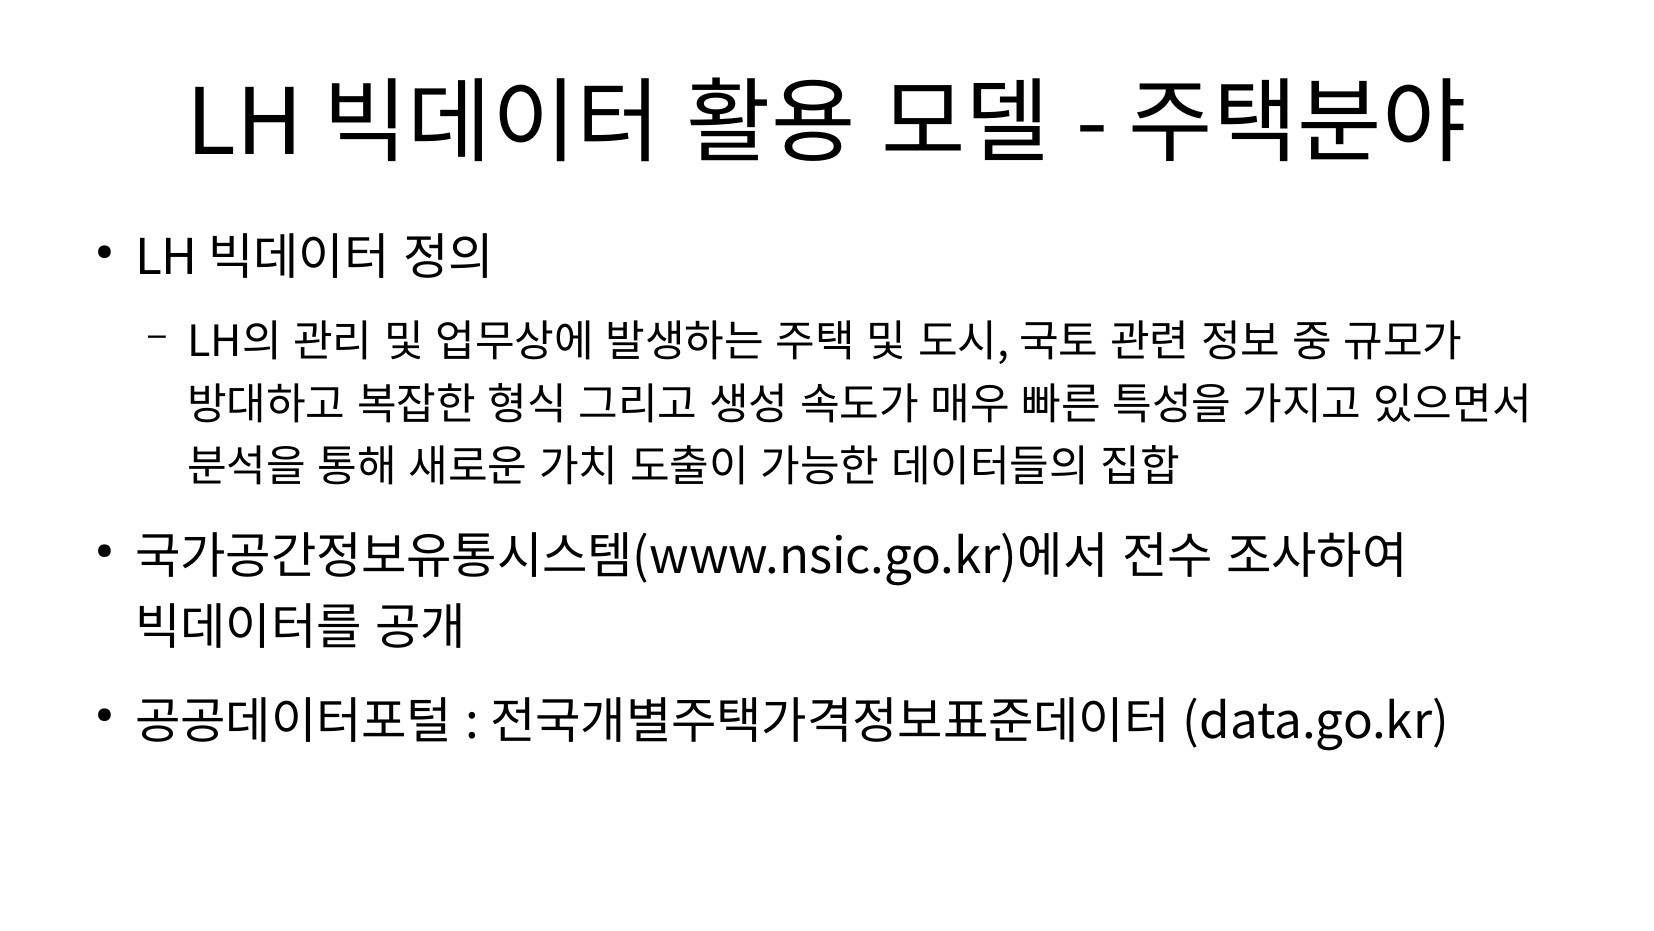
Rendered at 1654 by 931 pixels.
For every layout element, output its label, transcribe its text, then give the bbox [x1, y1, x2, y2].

title LH 빅데이터 활용 모델 - 주택분야 [82, 37, 1571, 193]
list LH 빅데이터 정의 LH의 관리 및 업무상에 발생하는 주택 및 도시, 국토 관련 정보 중 규모가 방대하고 복잡한 형식 그리고 생성 속도가 매우 빠른 특성을 가지고 있으면서 분석을 통해 새로운 가치 도출이 가능한 데이터들의 집합 국가공간정보유통시스템(www.nsic.go.kr)에서 전수 조사하여 빅데이터를 공개 공공데이터포털 : 전국개별주택가격정보표준데이터 (data.go.kr) [82, 217, 1571, 758]
